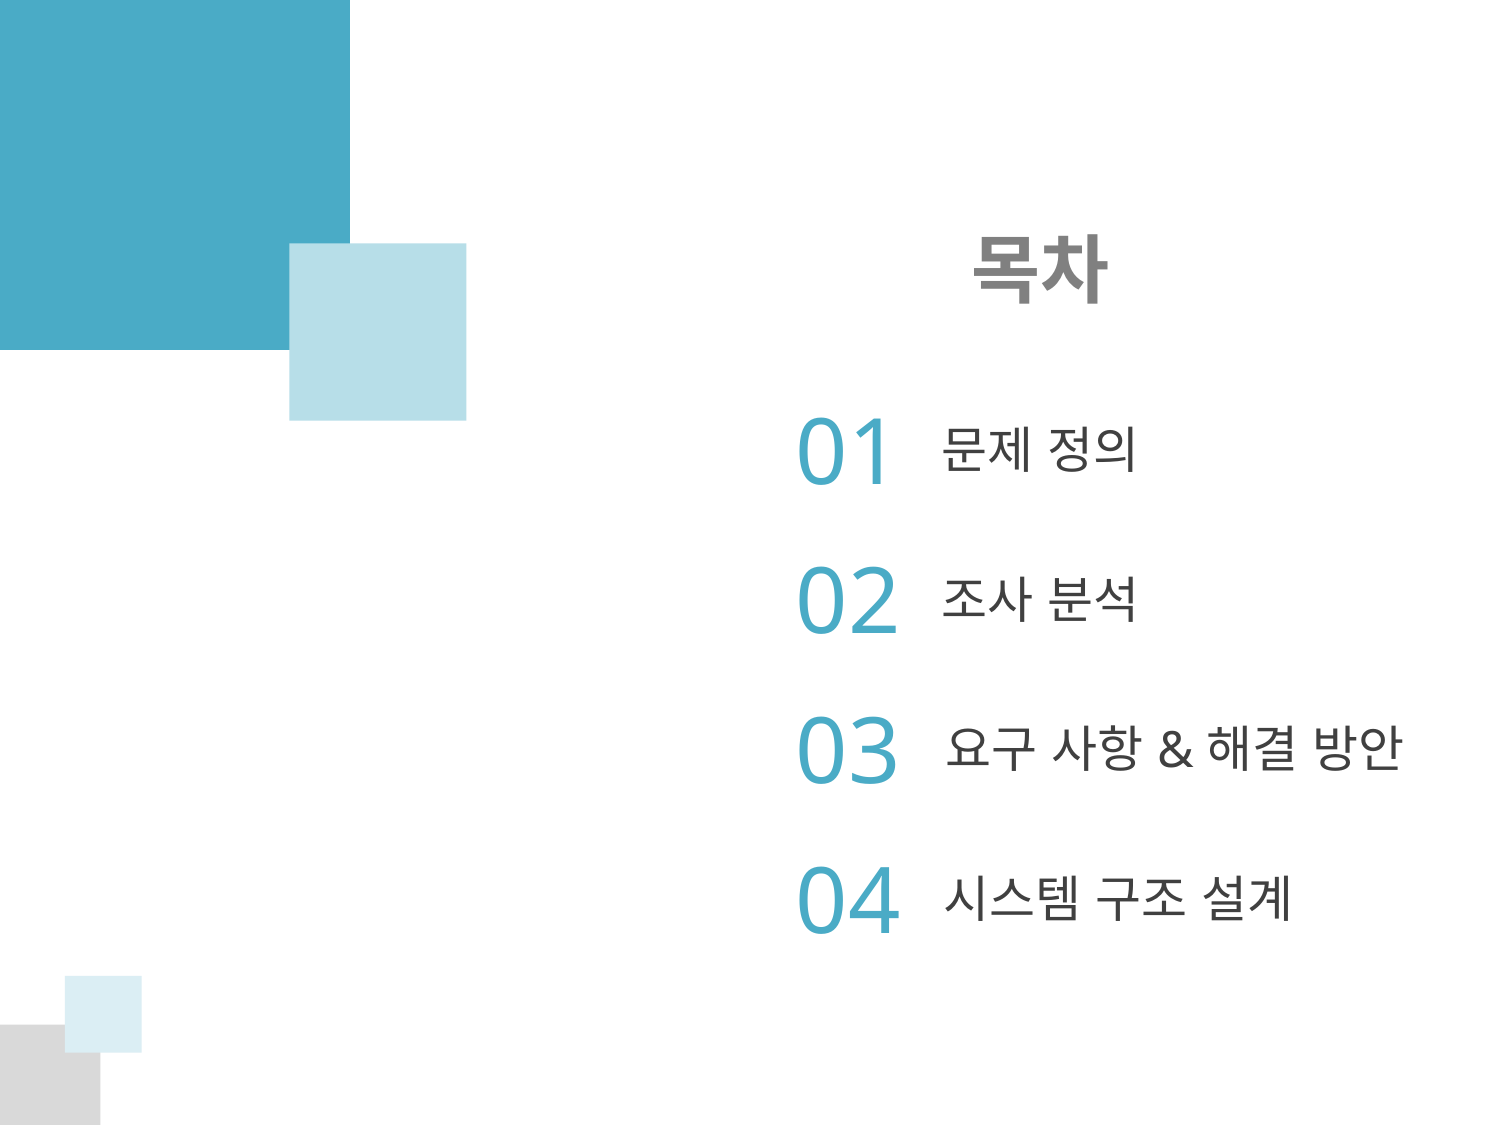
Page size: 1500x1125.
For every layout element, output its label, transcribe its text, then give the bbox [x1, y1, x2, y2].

text_box 02 [755, 534, 941, 660]
text_box 03 [755, 684, 941, 810]
text_box 요구 사항 & 해결 방안 [930, 710, 1420, 786]
text_box 01 [755, 385, 941, 511]
text_box [0, 975, 142, 1125]
text_box 목차 [957, 214, 1125, 320]
text_box 04 [755, 834, 941, 960]
text_box 조사 분석 [926, 560, 1155, 636]
text_box 문제 정의 [927, 410, 1155, 486]
text_box 시스템 구조 설계 [929, 860, 1309, 935]
text_box [0, 0, 467, 421]
